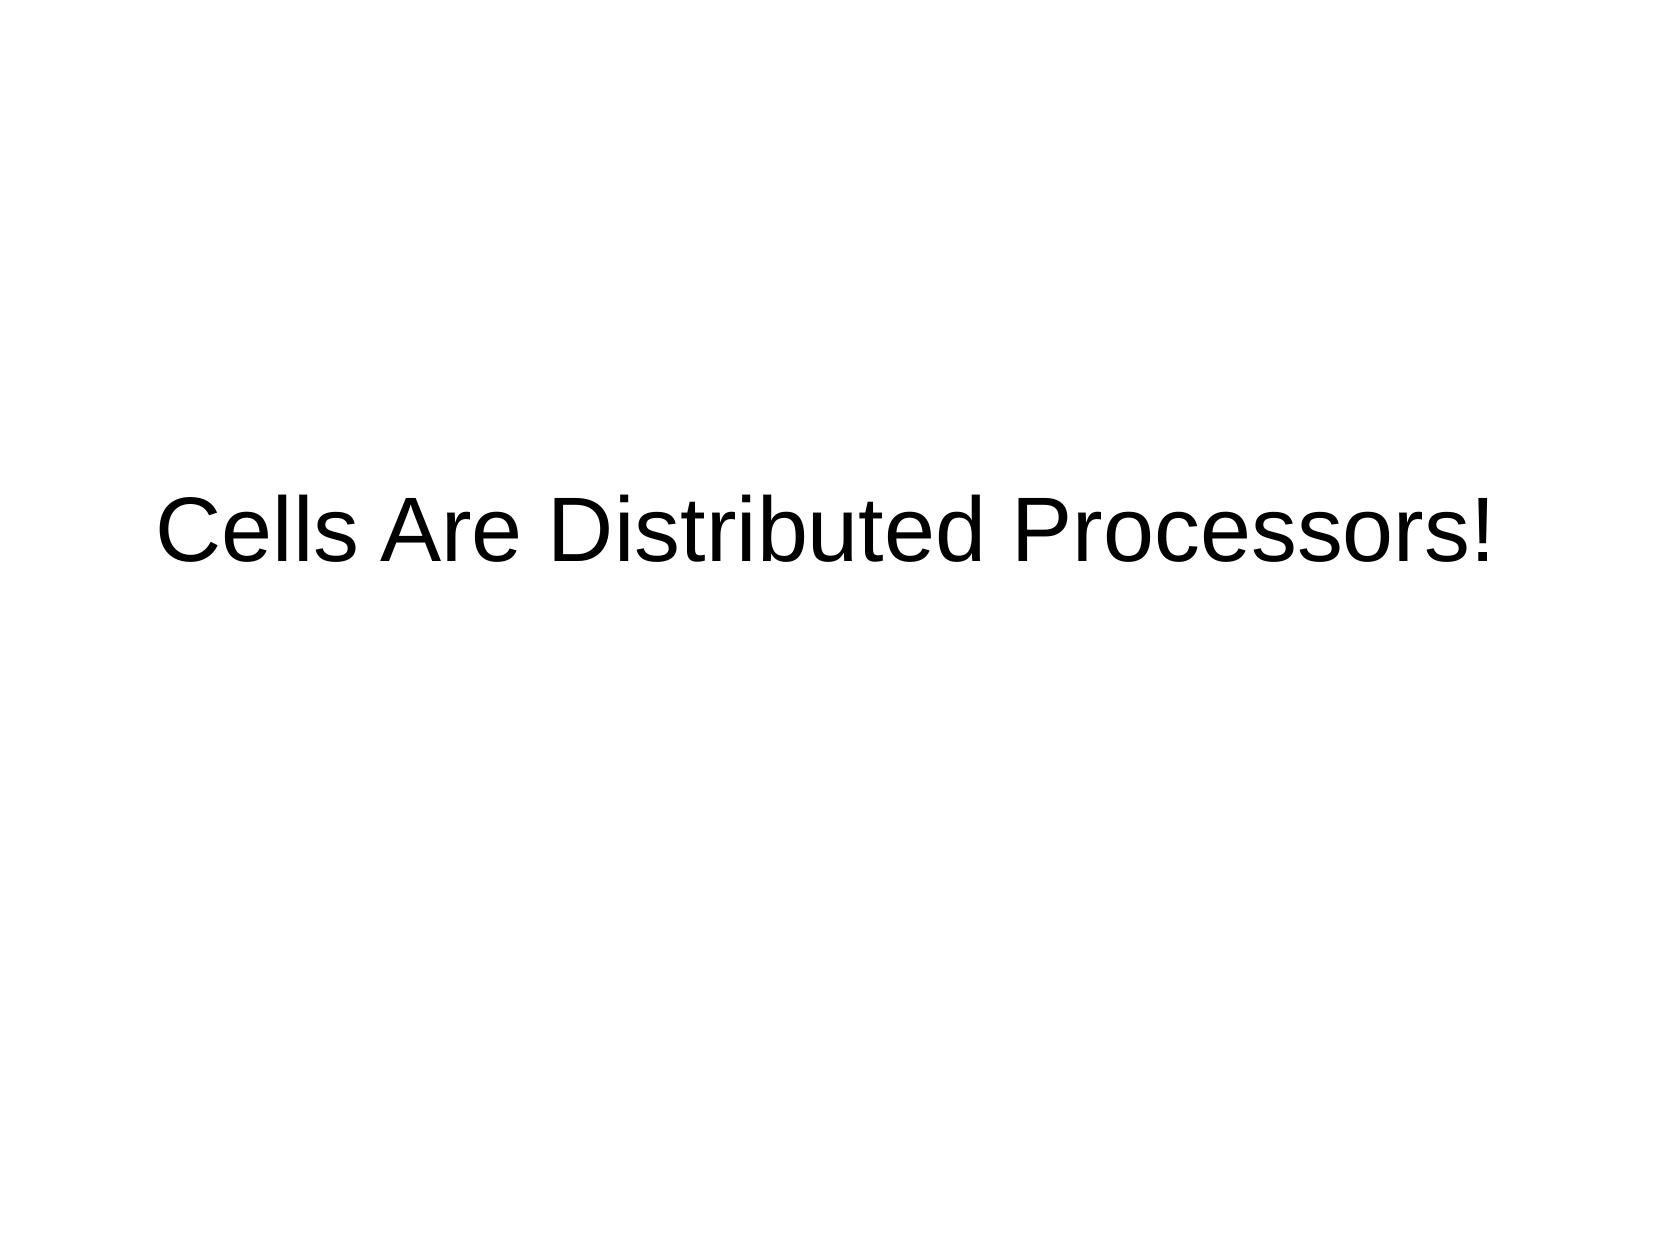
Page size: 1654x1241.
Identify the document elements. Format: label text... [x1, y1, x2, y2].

subtitle Cells Are Distributed Processors! [82, 49, 1571, 1010]
